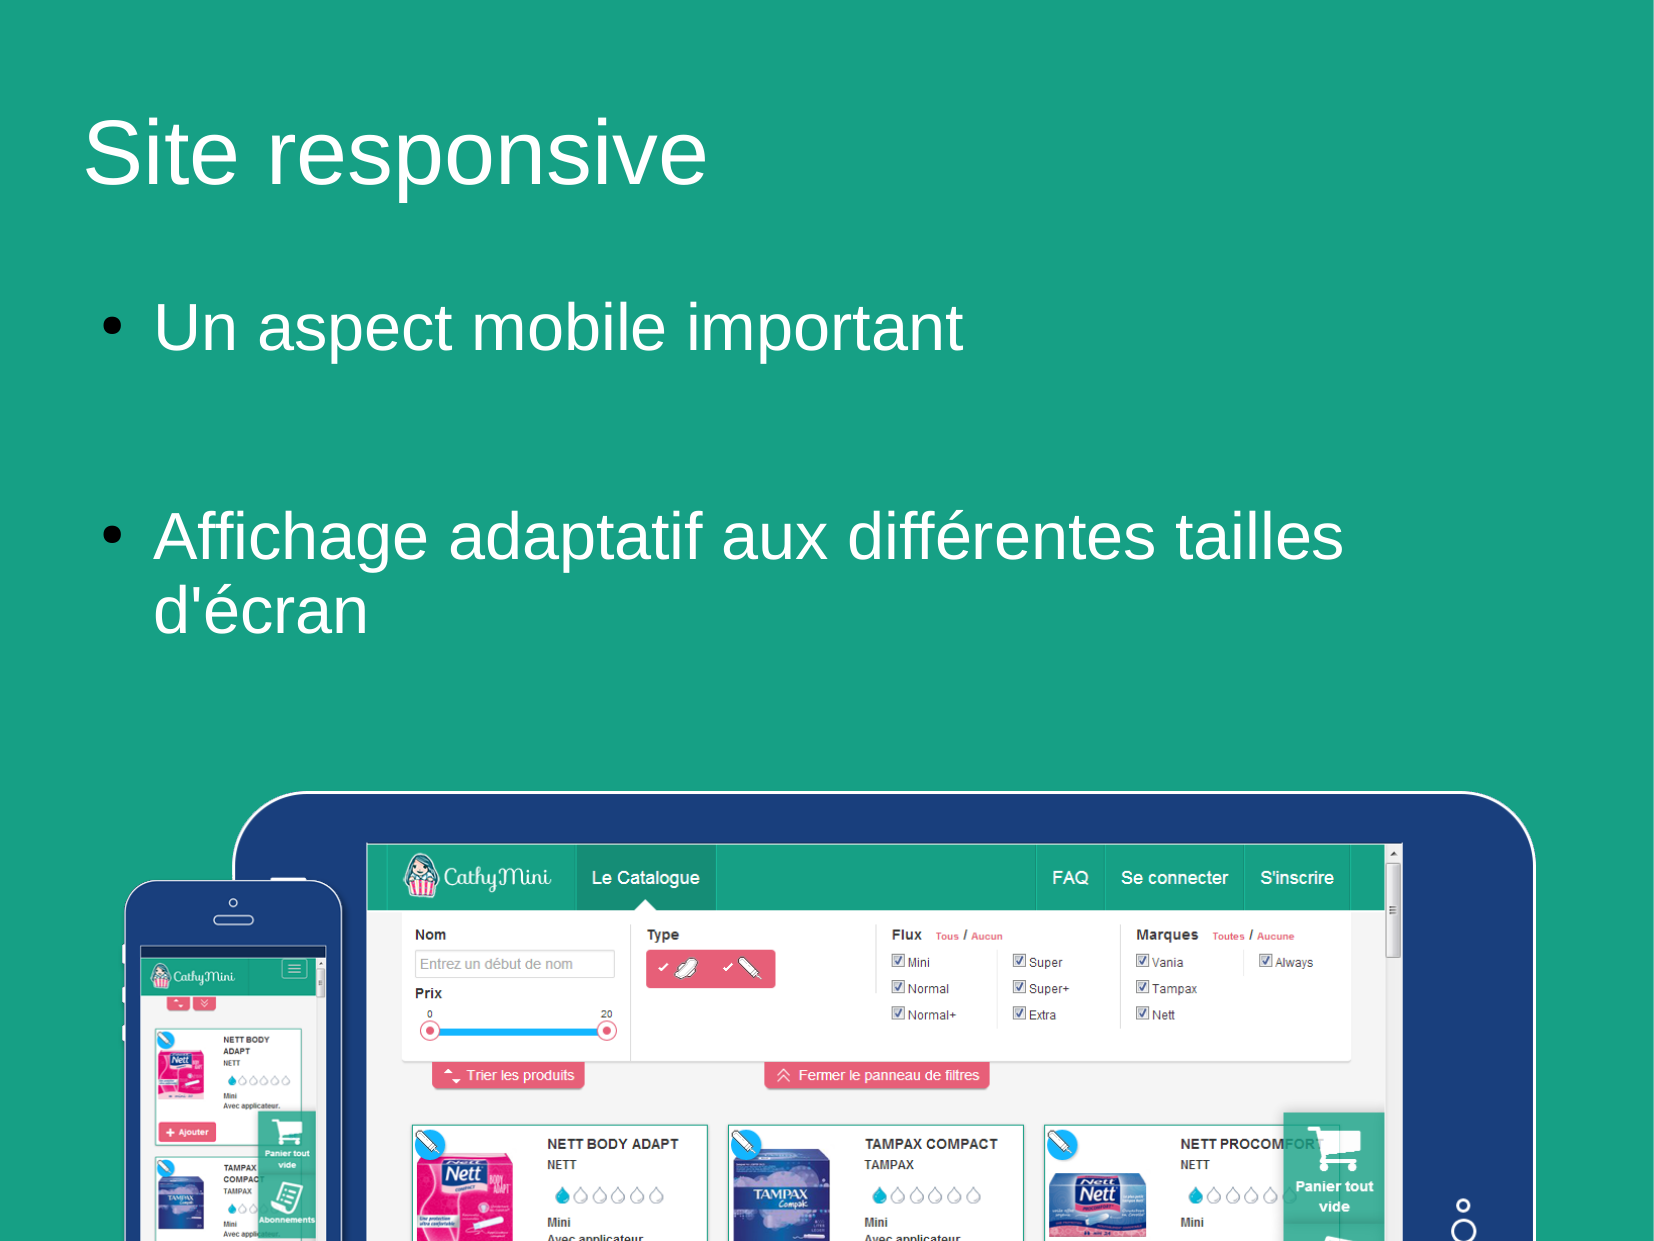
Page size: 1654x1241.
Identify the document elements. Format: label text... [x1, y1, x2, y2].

list Un aspect mobile important Affichage adaptatif aux différentes tailles d'écran [82, 290, 1538, 1010]
picture [0, 0, 1654, 1241]
title Site responsive [82, 49, 1571, 257]
